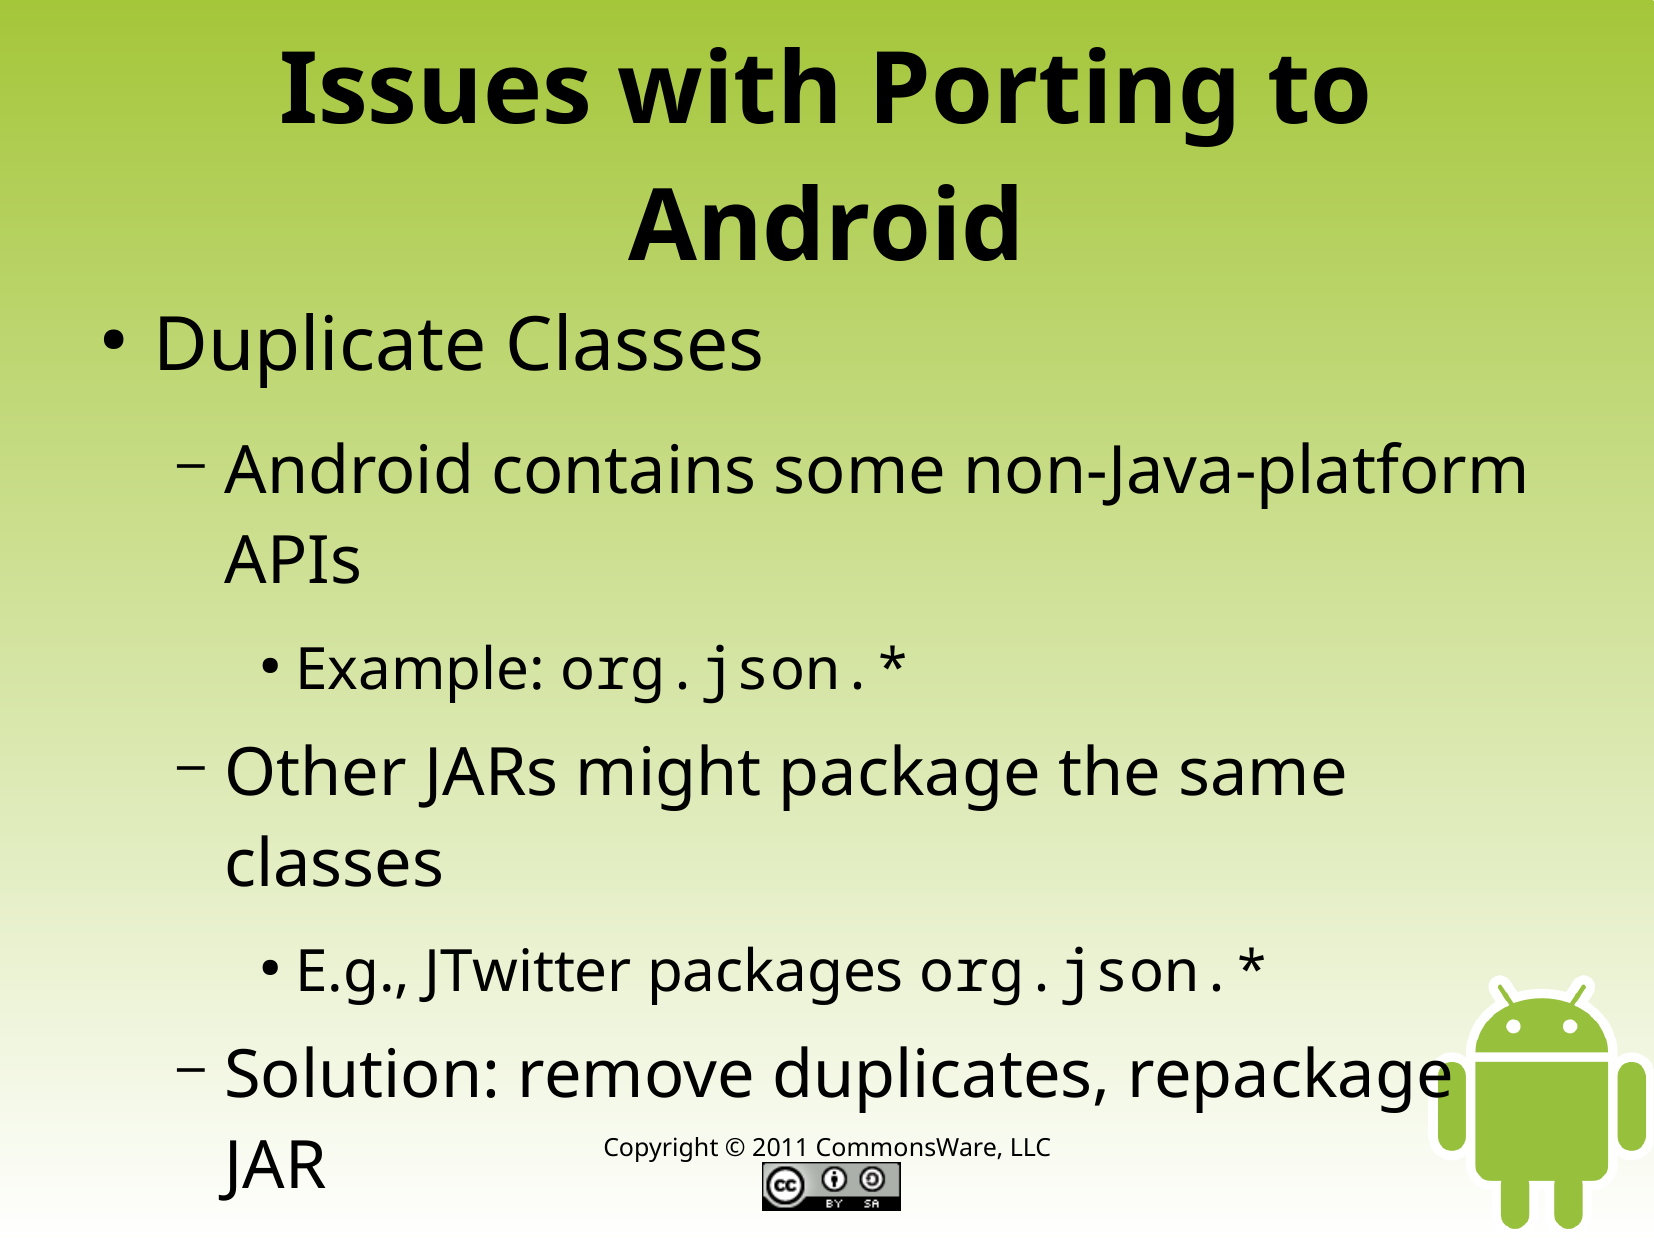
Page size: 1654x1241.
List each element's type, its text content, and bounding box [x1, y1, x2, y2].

picture [762, 1162, 901, 1211]
title Issues with Porting to Android [82, 49, 1571, 257]
list Duplicate Classes Android contains some non-Java-platform APIs Example: org.json.* Other JARs might package the same classes E.g., JTwitter packages org.json.* Solution: remove duplicates, repackage JAR Potential hiccup if version differences! [82, 290, 1571, 1109]
picture [1428, 975, 1654, 1238]
